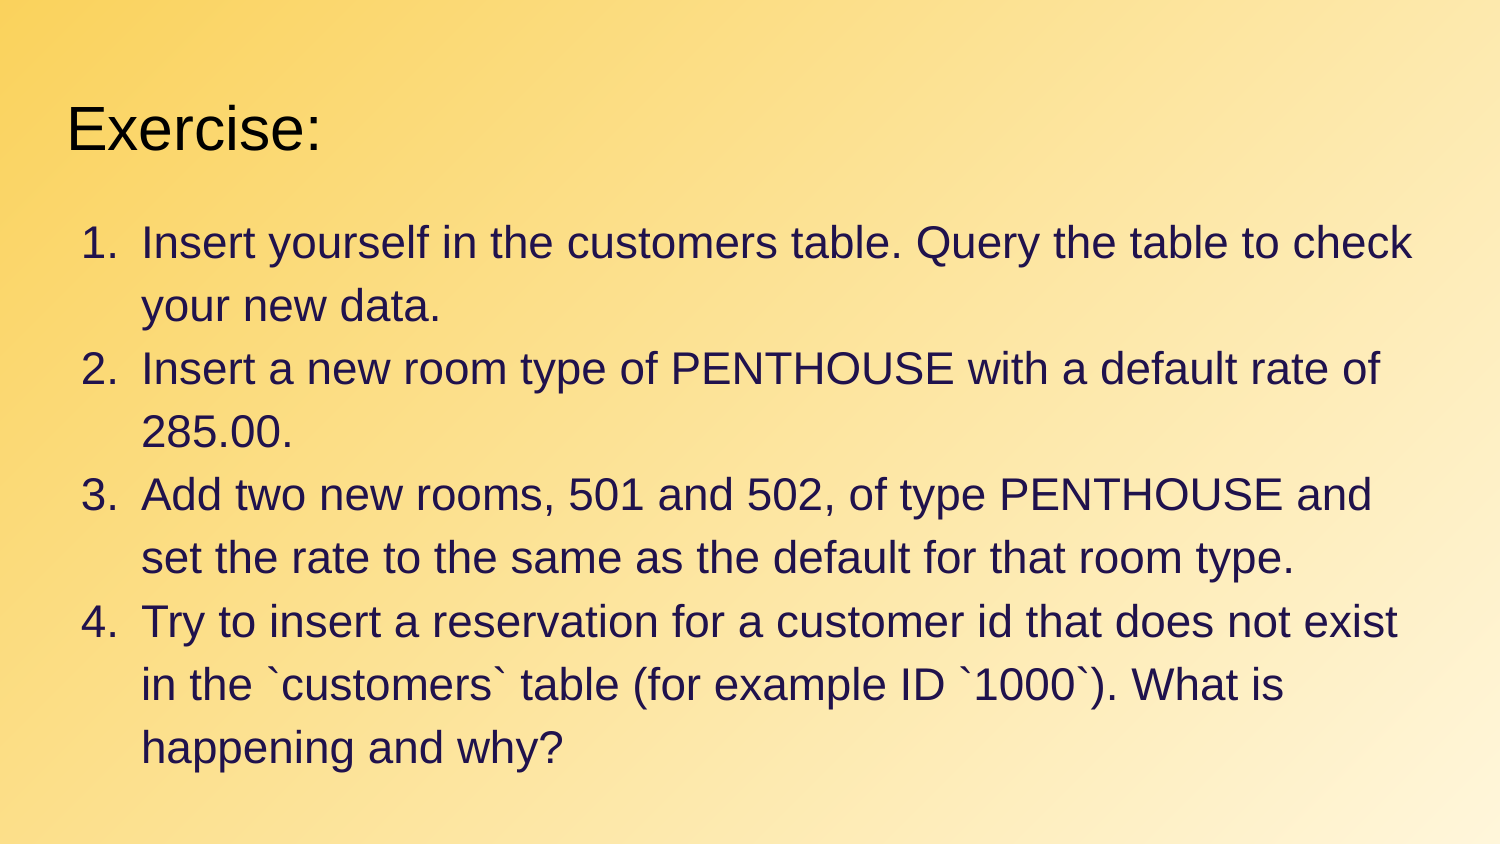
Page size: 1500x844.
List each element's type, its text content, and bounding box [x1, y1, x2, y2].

list Insert yourself in the customers table. Query the table to check your new data. Insert a new room type of PENTHOUSE with a default rate of 285.00. Add two new rooms, 501 and 502, of type PENTHOUSE and set the rate to the same as the default for that room type. Try to insert a reservation for a customer id that does not exist in the `customers` table (for example ID `1000`). What is happening and why? [51, 189, 1449, 750]
title Exercise: [51, 72, 1449, 167]
